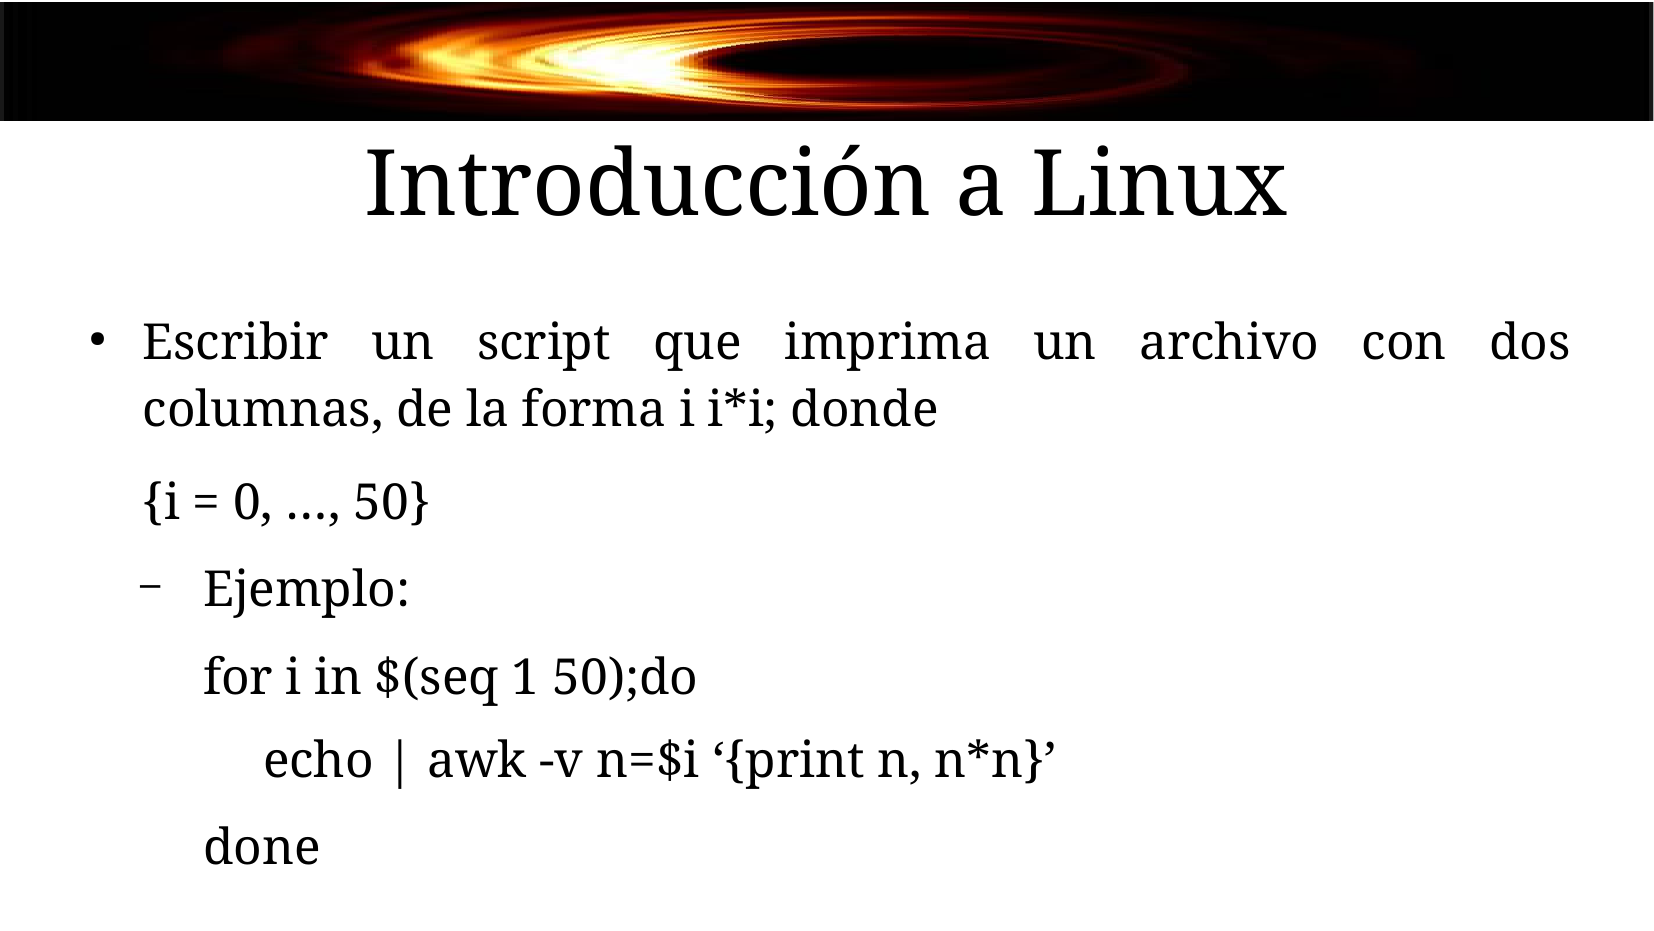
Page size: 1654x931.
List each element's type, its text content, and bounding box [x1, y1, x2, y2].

picture [0, 2, 1654, 121]
title Introducción a Linux [82, 121, 1571, 258]
list Escribir un script que imprima un archivo con dos columnas, de la forma i i*i; donde {i = 0, …, 50} Ejemplo: for i in $(seq 1 50);do echo | awk -v n=$i ‘{print n, n*n}’ done [82, 306, 1571, 886]
